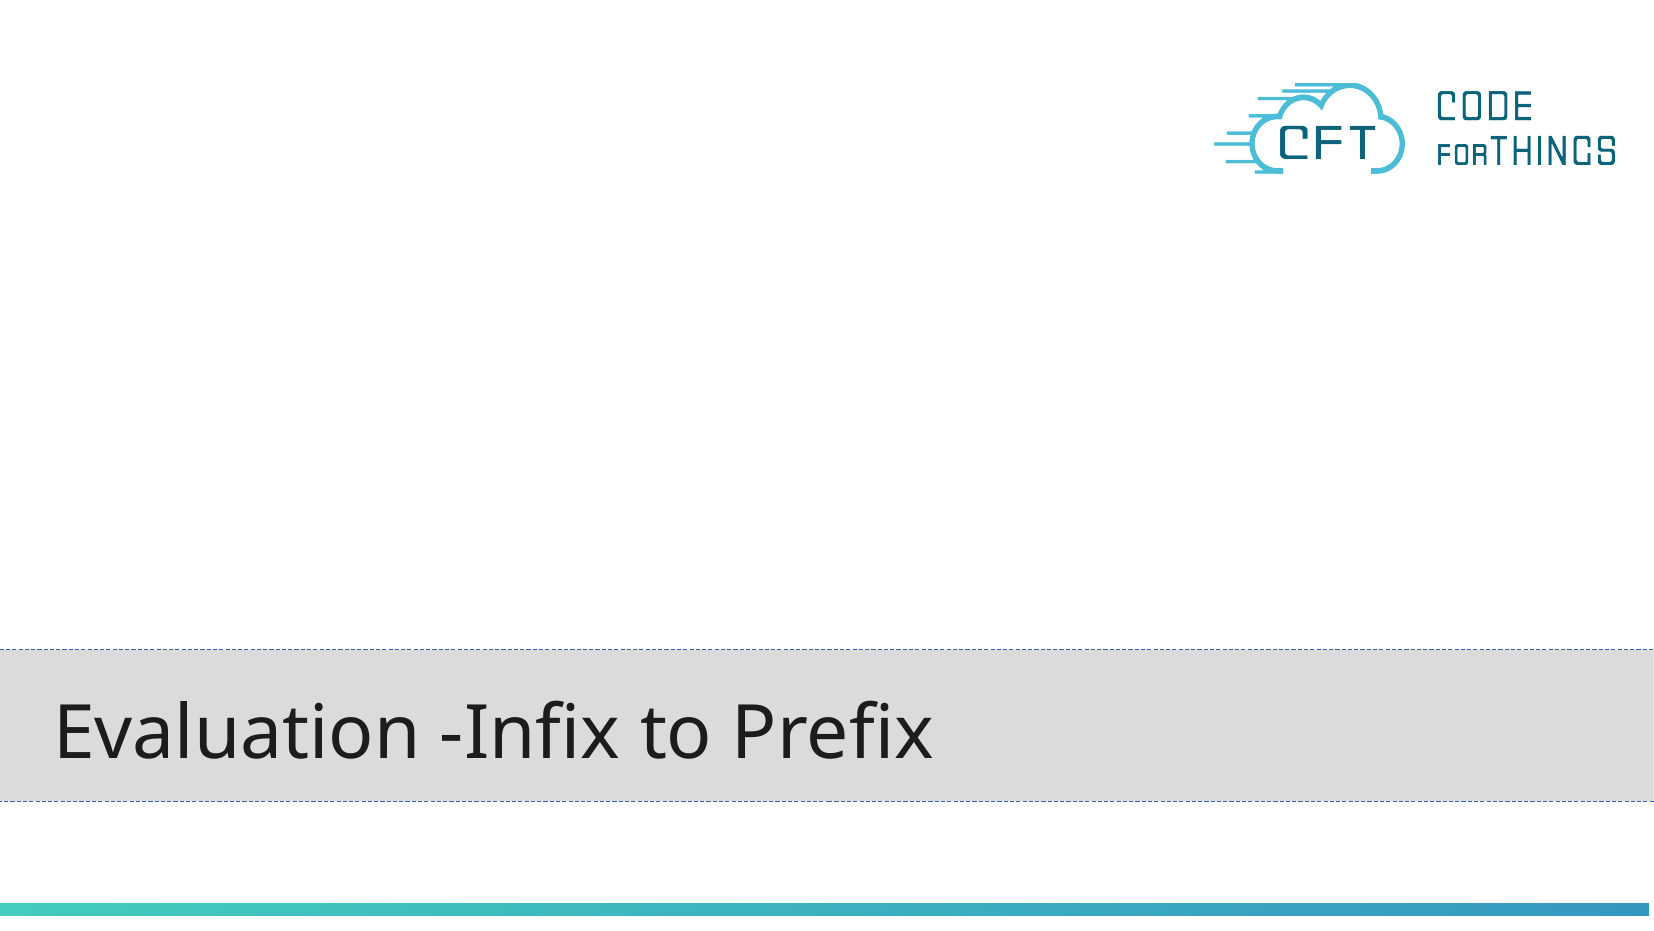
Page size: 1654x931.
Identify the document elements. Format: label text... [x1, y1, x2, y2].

picture [1214, 83, 1615, 174]
title Evaluation -Infix to Prefix [53, 626, 1642, 832]
